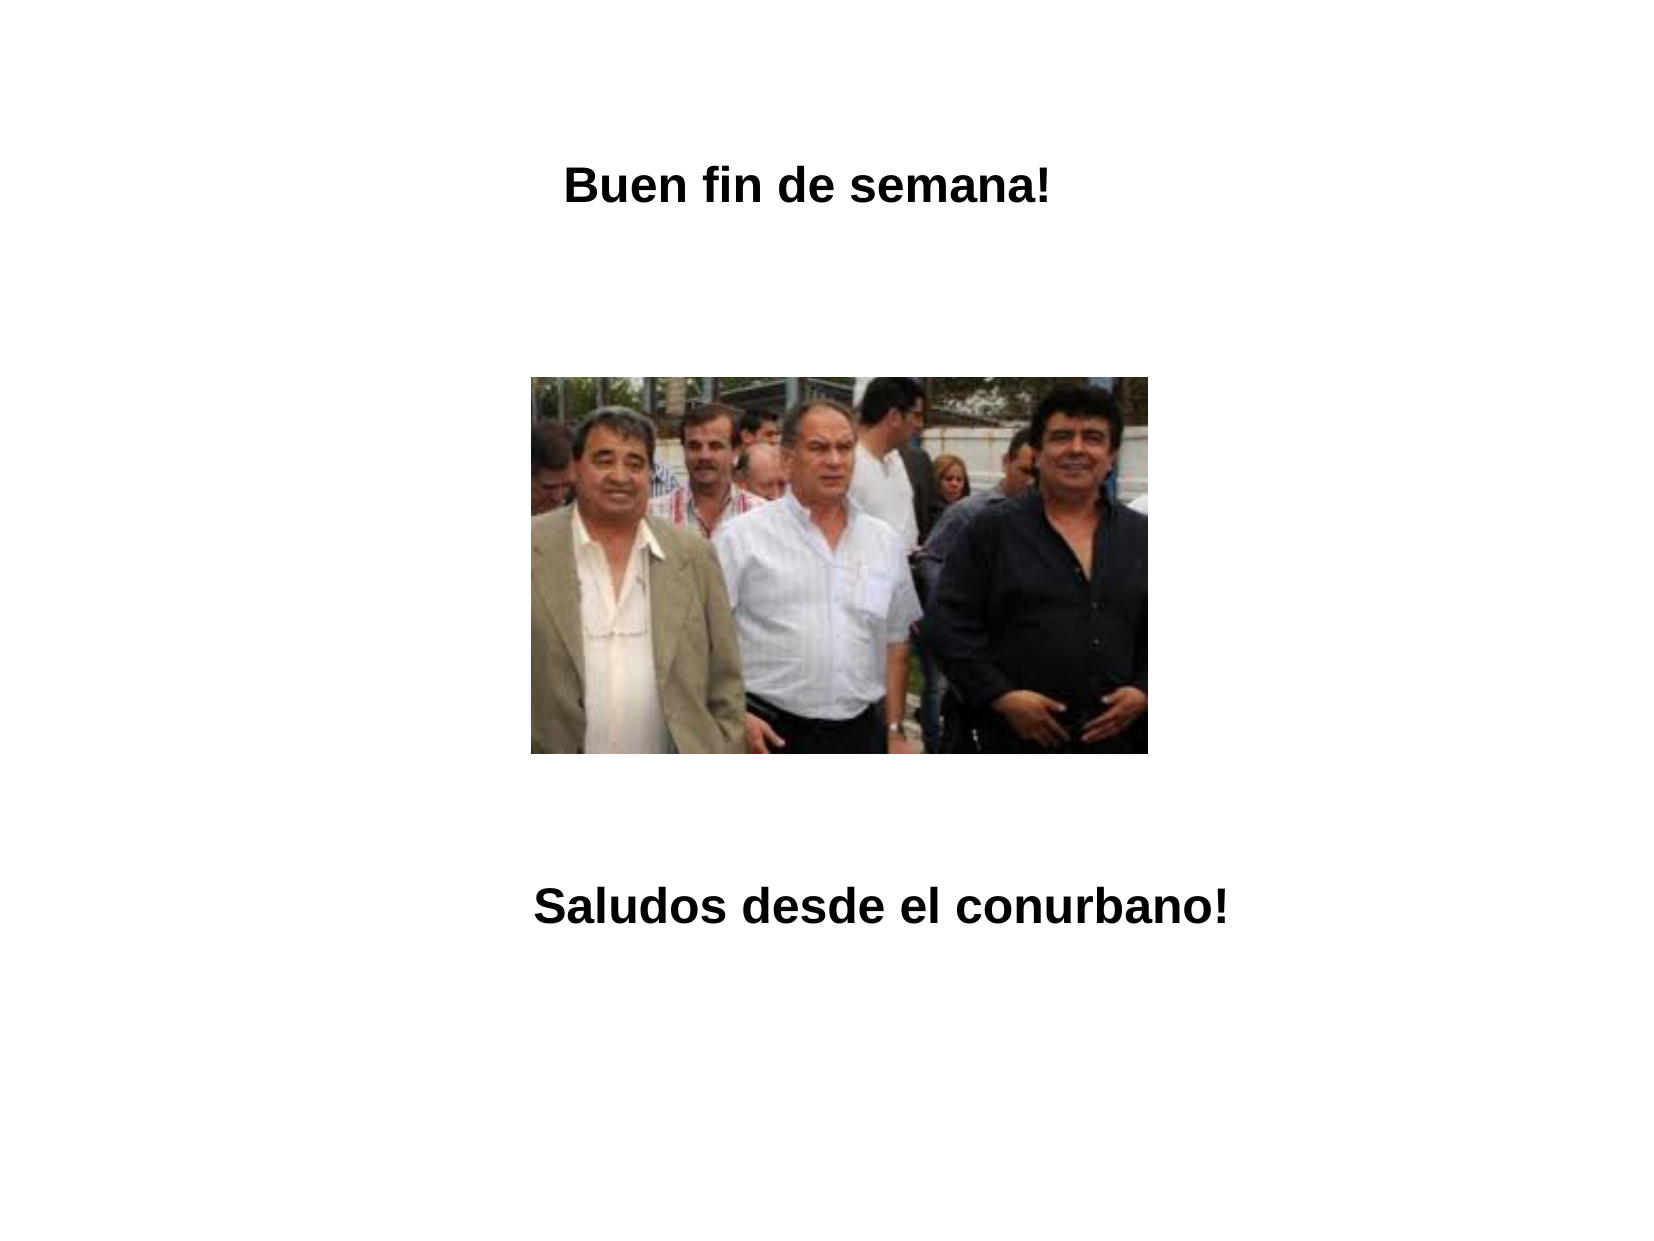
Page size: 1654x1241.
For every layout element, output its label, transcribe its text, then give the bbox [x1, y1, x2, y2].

picture [531, 377, 1148, 754]
text_box Saludos desde el conurbano! [518, 870, 1306, 943]
text_box Buen fin de semana! [548, 150, 1134, 222]
